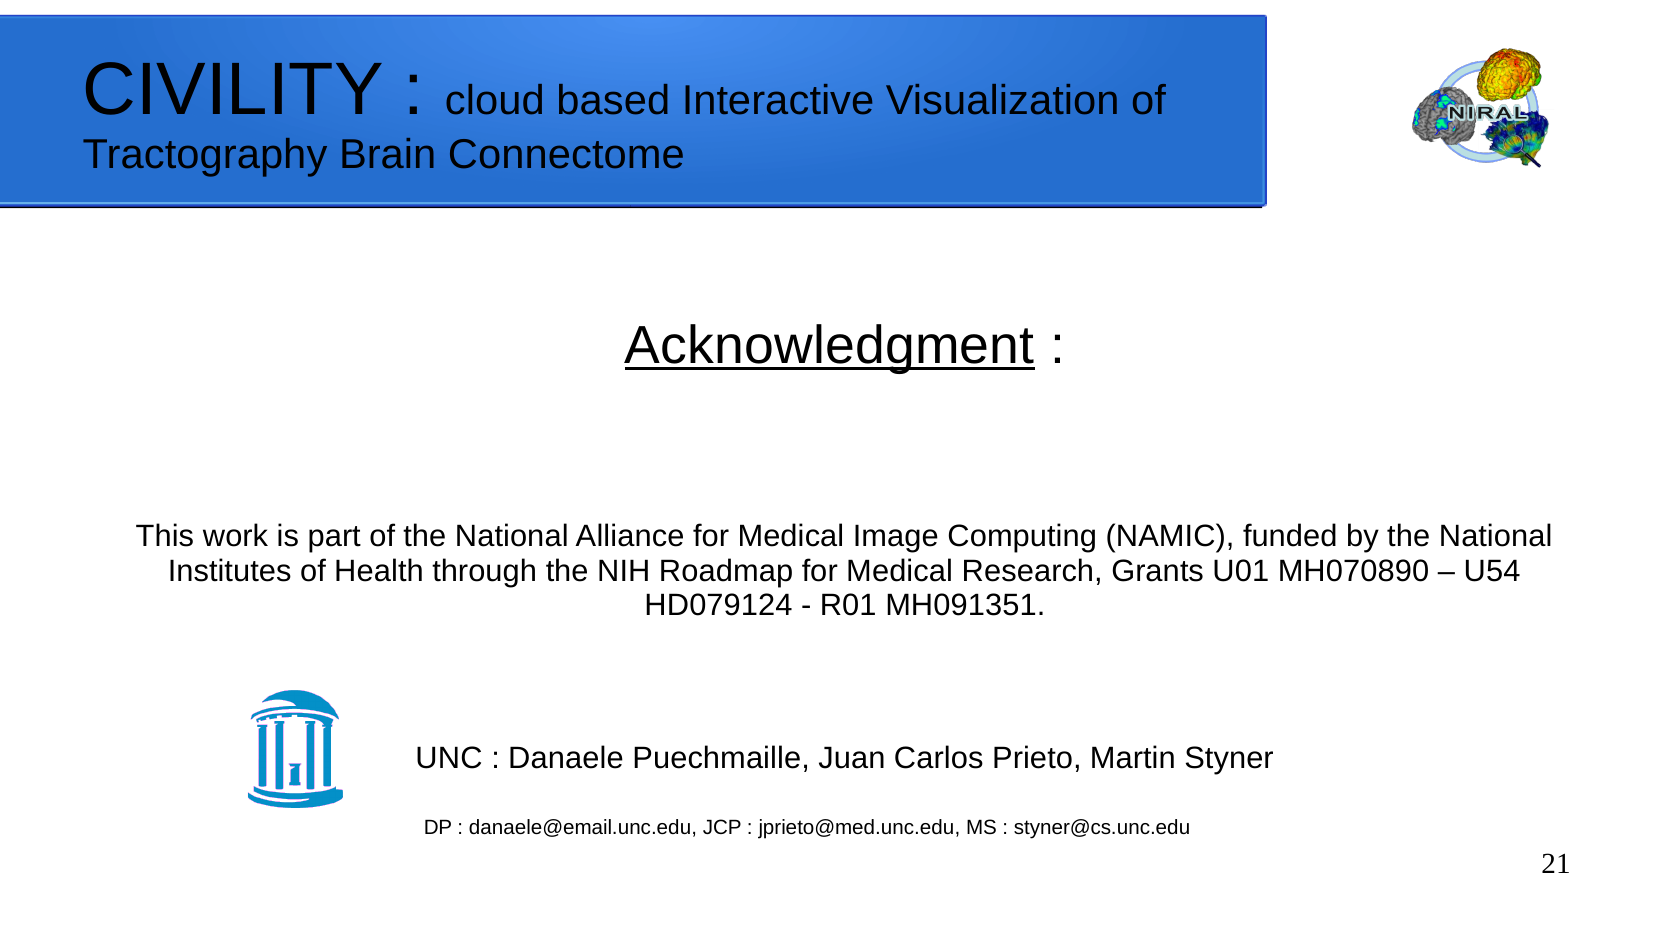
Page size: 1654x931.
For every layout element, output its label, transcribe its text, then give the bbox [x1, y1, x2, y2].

picture [0, 13, 1270, 212]
list Acknowledgment : This work is part of the National Alliance for Medical Image Computing (NAMIC), funded by the National Institutes of Health through the NIH Roadmap for Medical Research, Grants U01 MH070890 – U54 HD079124 - R01 MH091351. UNC : Danaele Puechmaille, Juan Carlos Prieto, Martin Styner DP : danaele@email.unc.edu, JCP : jprieto@med.unc.edu, MS : styner@cs.unc.edu [45, 315, 1576, 841]
picture [247, 685, 346, 811]
picture [1395, 21, 1576, 196]
title CIVILITY : cloud based Interactive Visualization of Tractography Brain Connectome [82, 35, 1235, 189]
